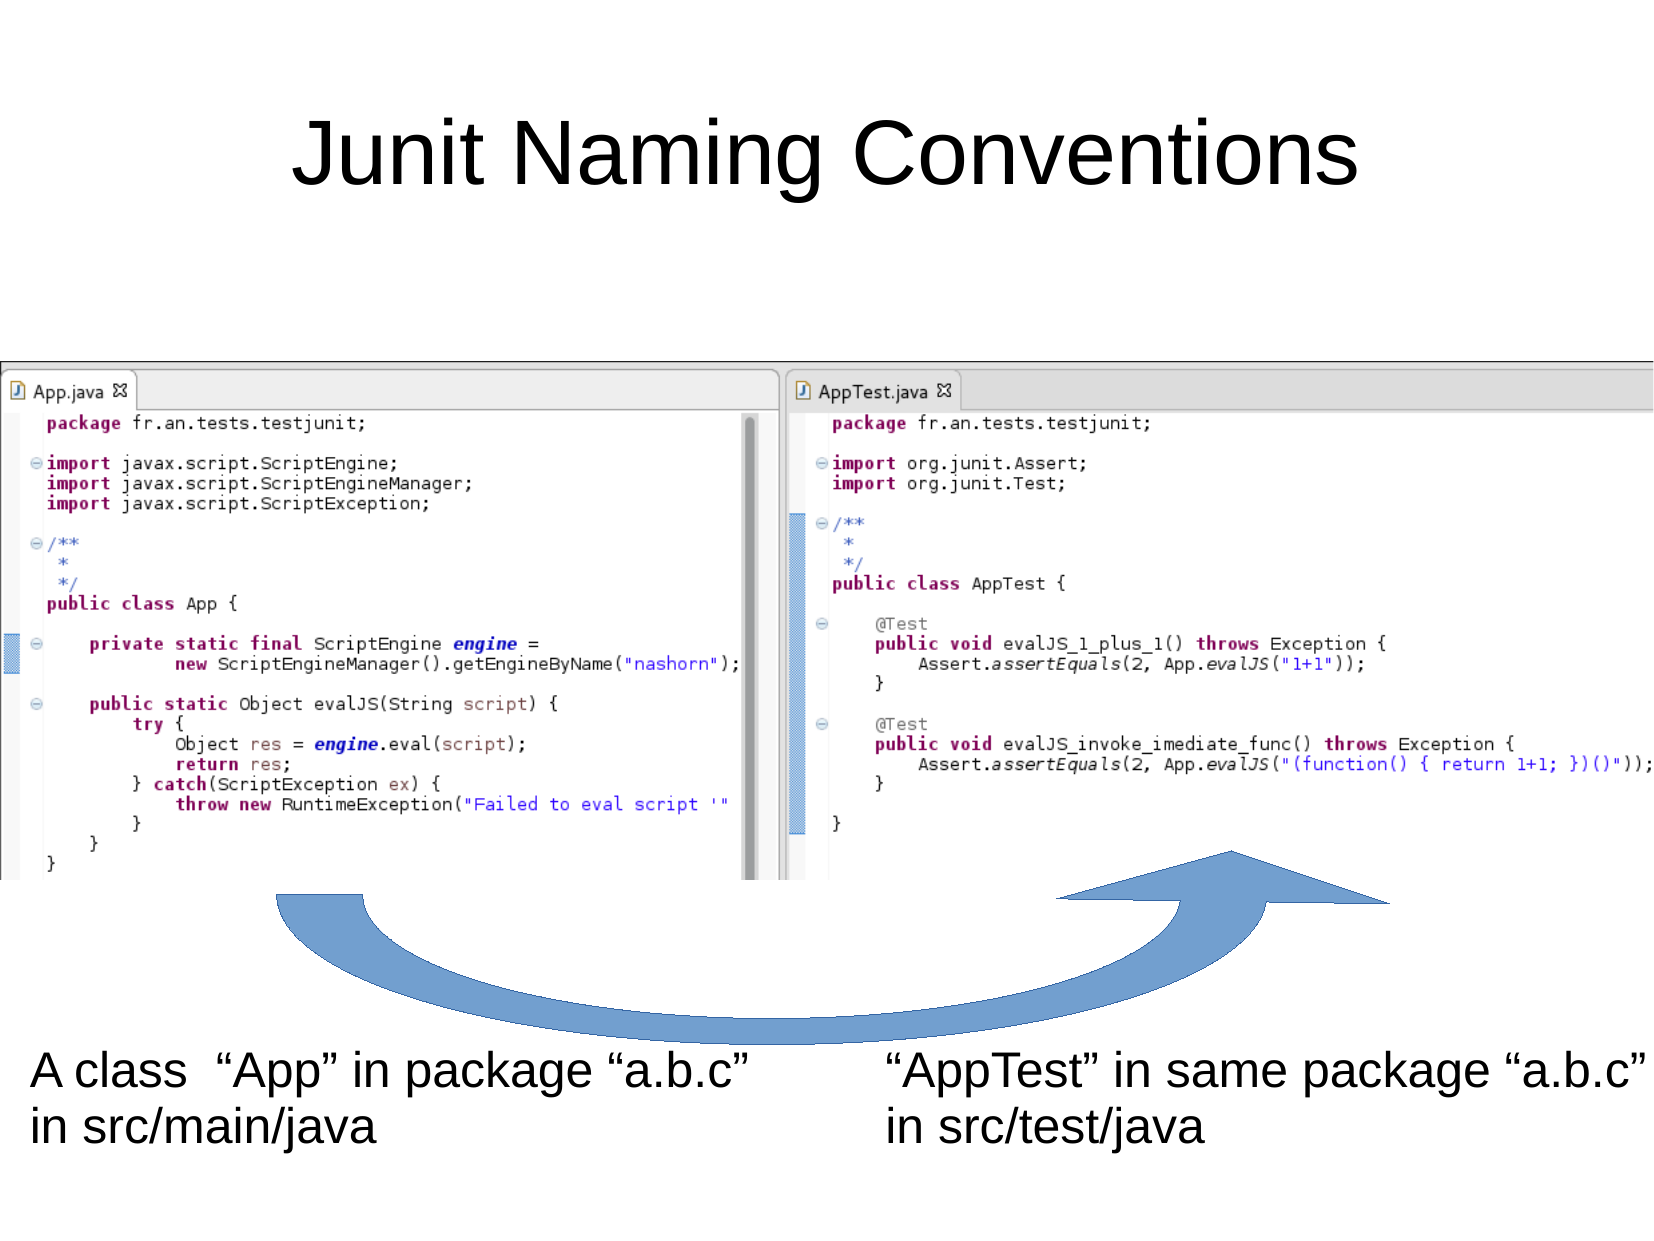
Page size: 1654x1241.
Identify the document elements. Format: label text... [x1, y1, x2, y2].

text_box A class “App” in package “a.b.c” in src/main/java [15, 1035, 765, 1162]
text_box [276, 850, 1390, 1045]
picture [0, 361, 1654, 880]
text_box “AppTest” in same package “a.b.c” in src/test/java [870, 1035, 1654, 1162]
title Junit Naming Conventions [82, 49, 1571, 257]
